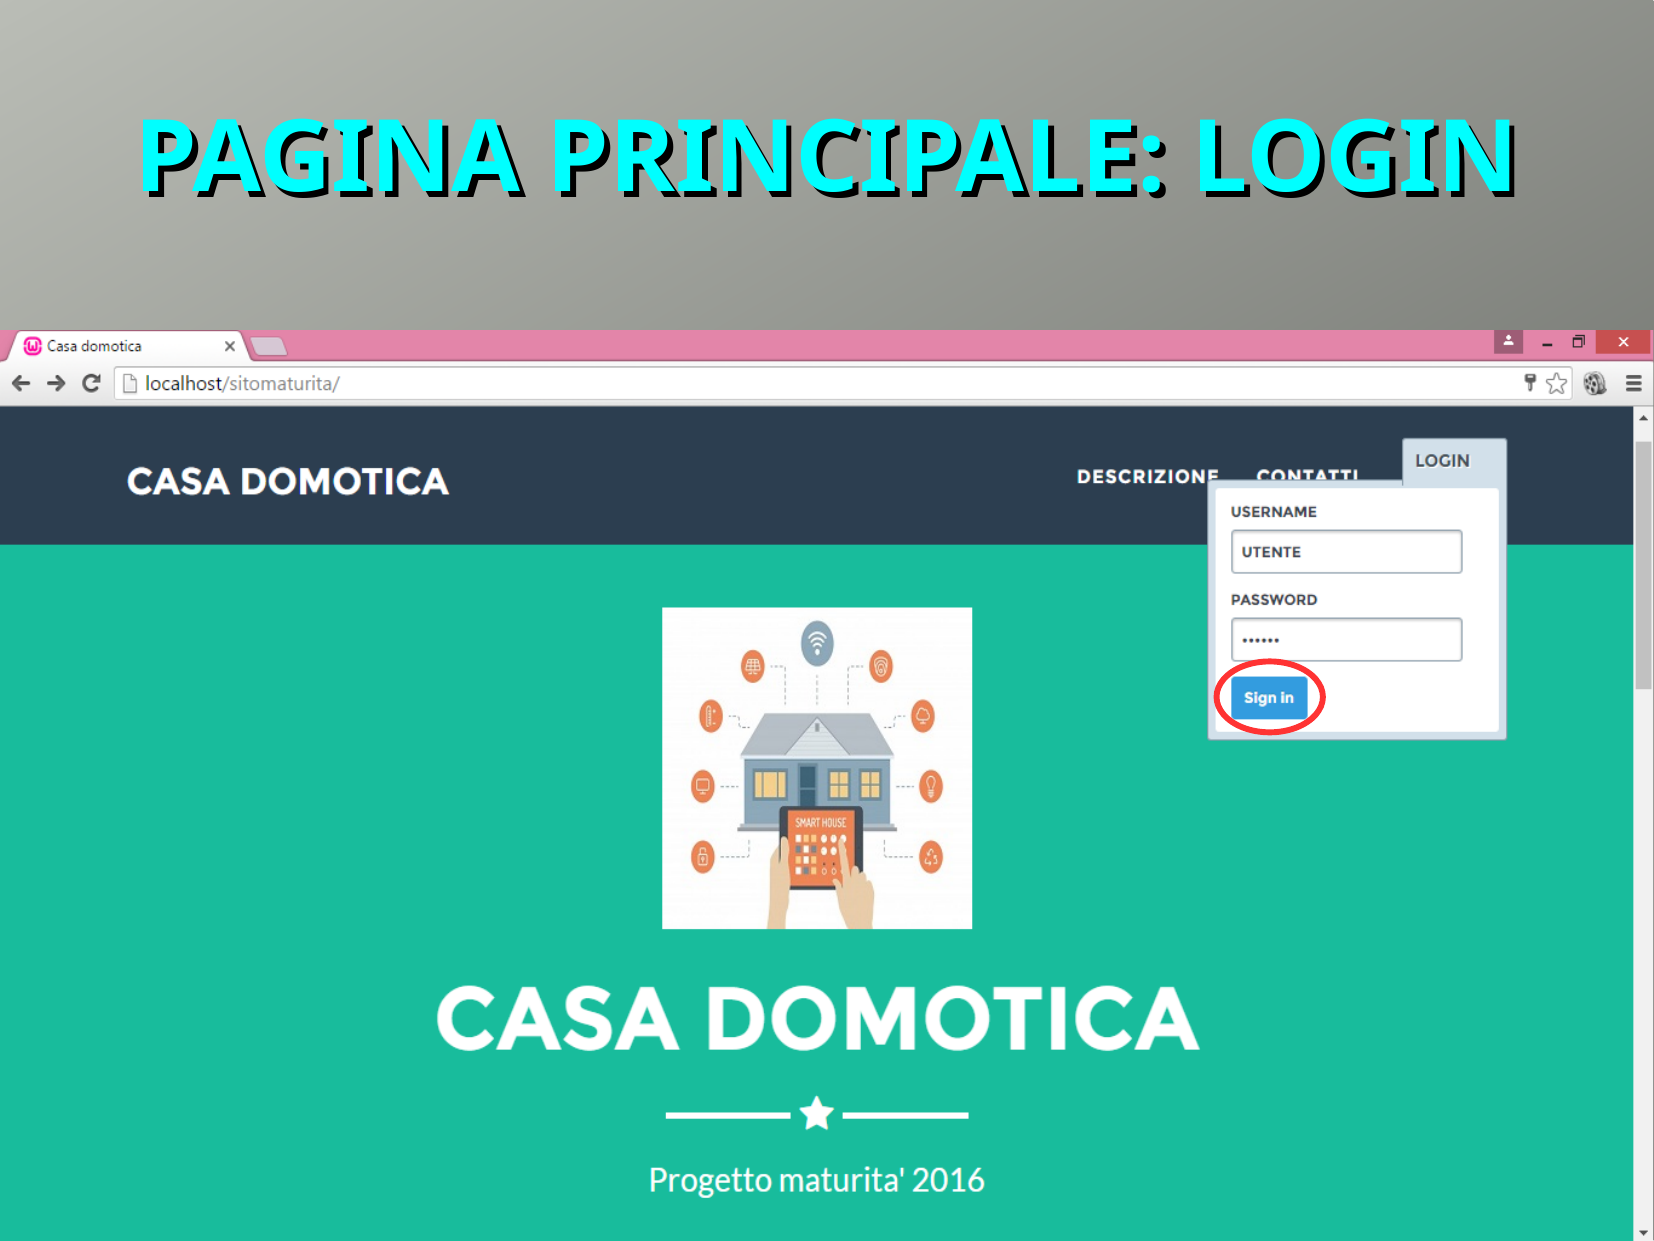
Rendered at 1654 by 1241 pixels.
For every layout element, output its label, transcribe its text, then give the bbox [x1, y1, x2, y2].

title PAGINA PRINCIPALE: LOGIN [82, 49, 1571, 257]
picture [0, 330, 1654, 1241]
